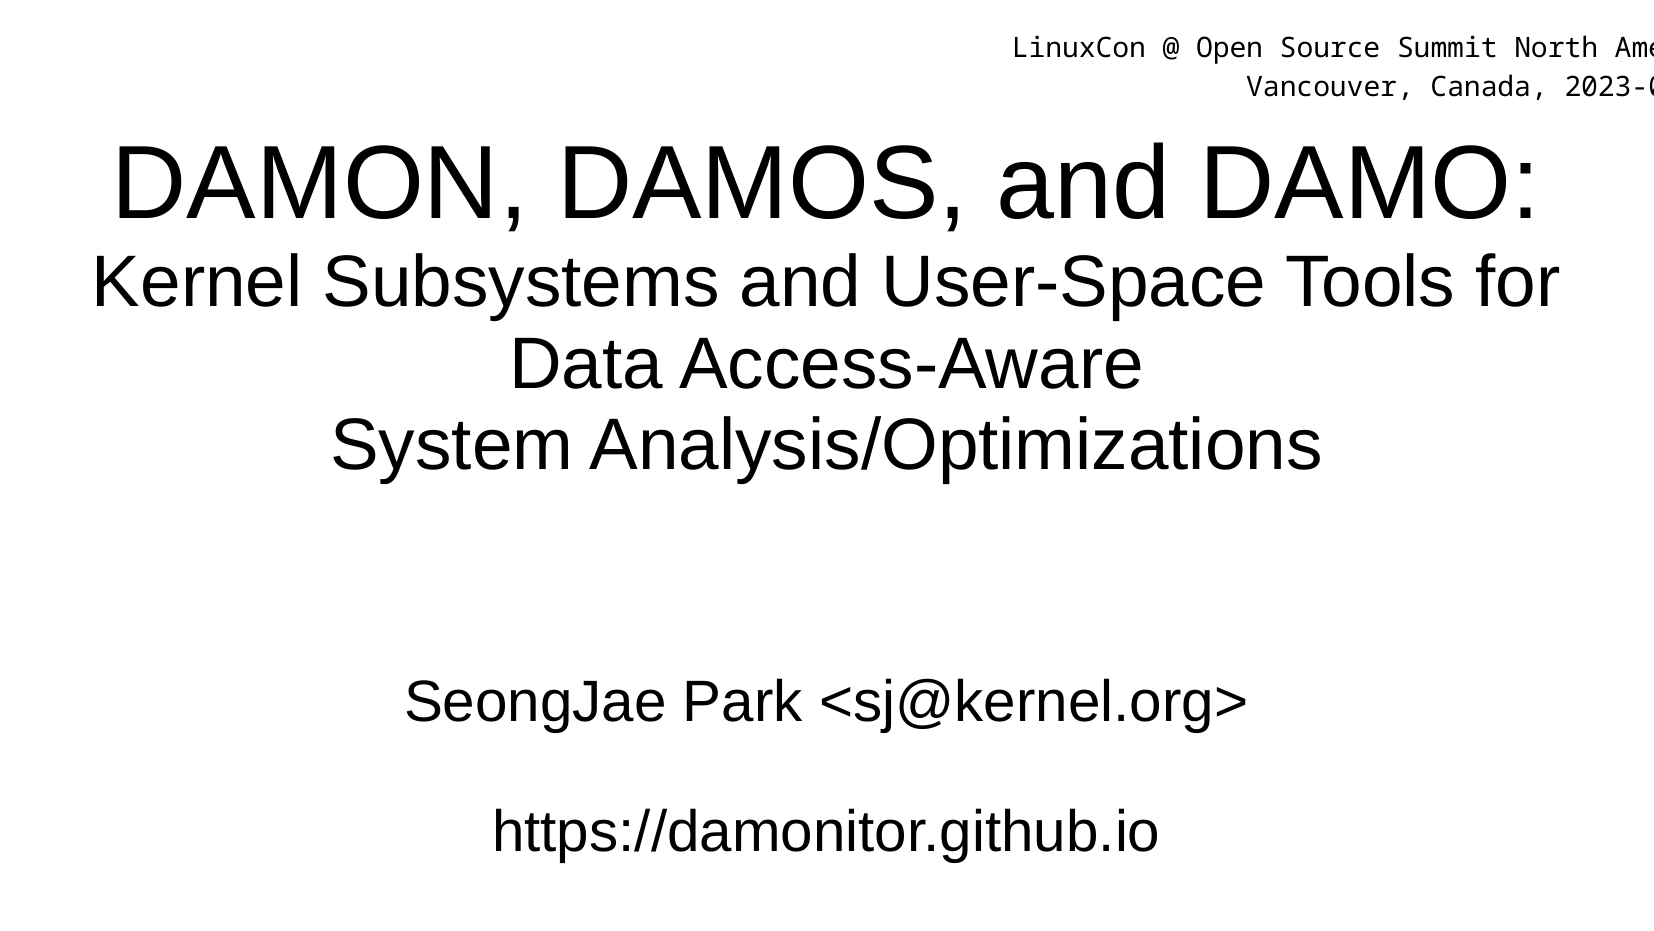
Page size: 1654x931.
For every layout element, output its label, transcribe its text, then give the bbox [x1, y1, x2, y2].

text_box LinuxCon @ Open Source Summit North America Vancouver, Canada, 2023-05-12 [996, 20, 1629, 92]
subtitle DAMON, DAMOS, and DAMO: Kernel Subsystems and User-Space Tools for Data Access-Aware System Analysis/Optimizations SeongJae Park <sj@kernel.org> https://damonitor.github.io [82, 12, 1571, 864]
